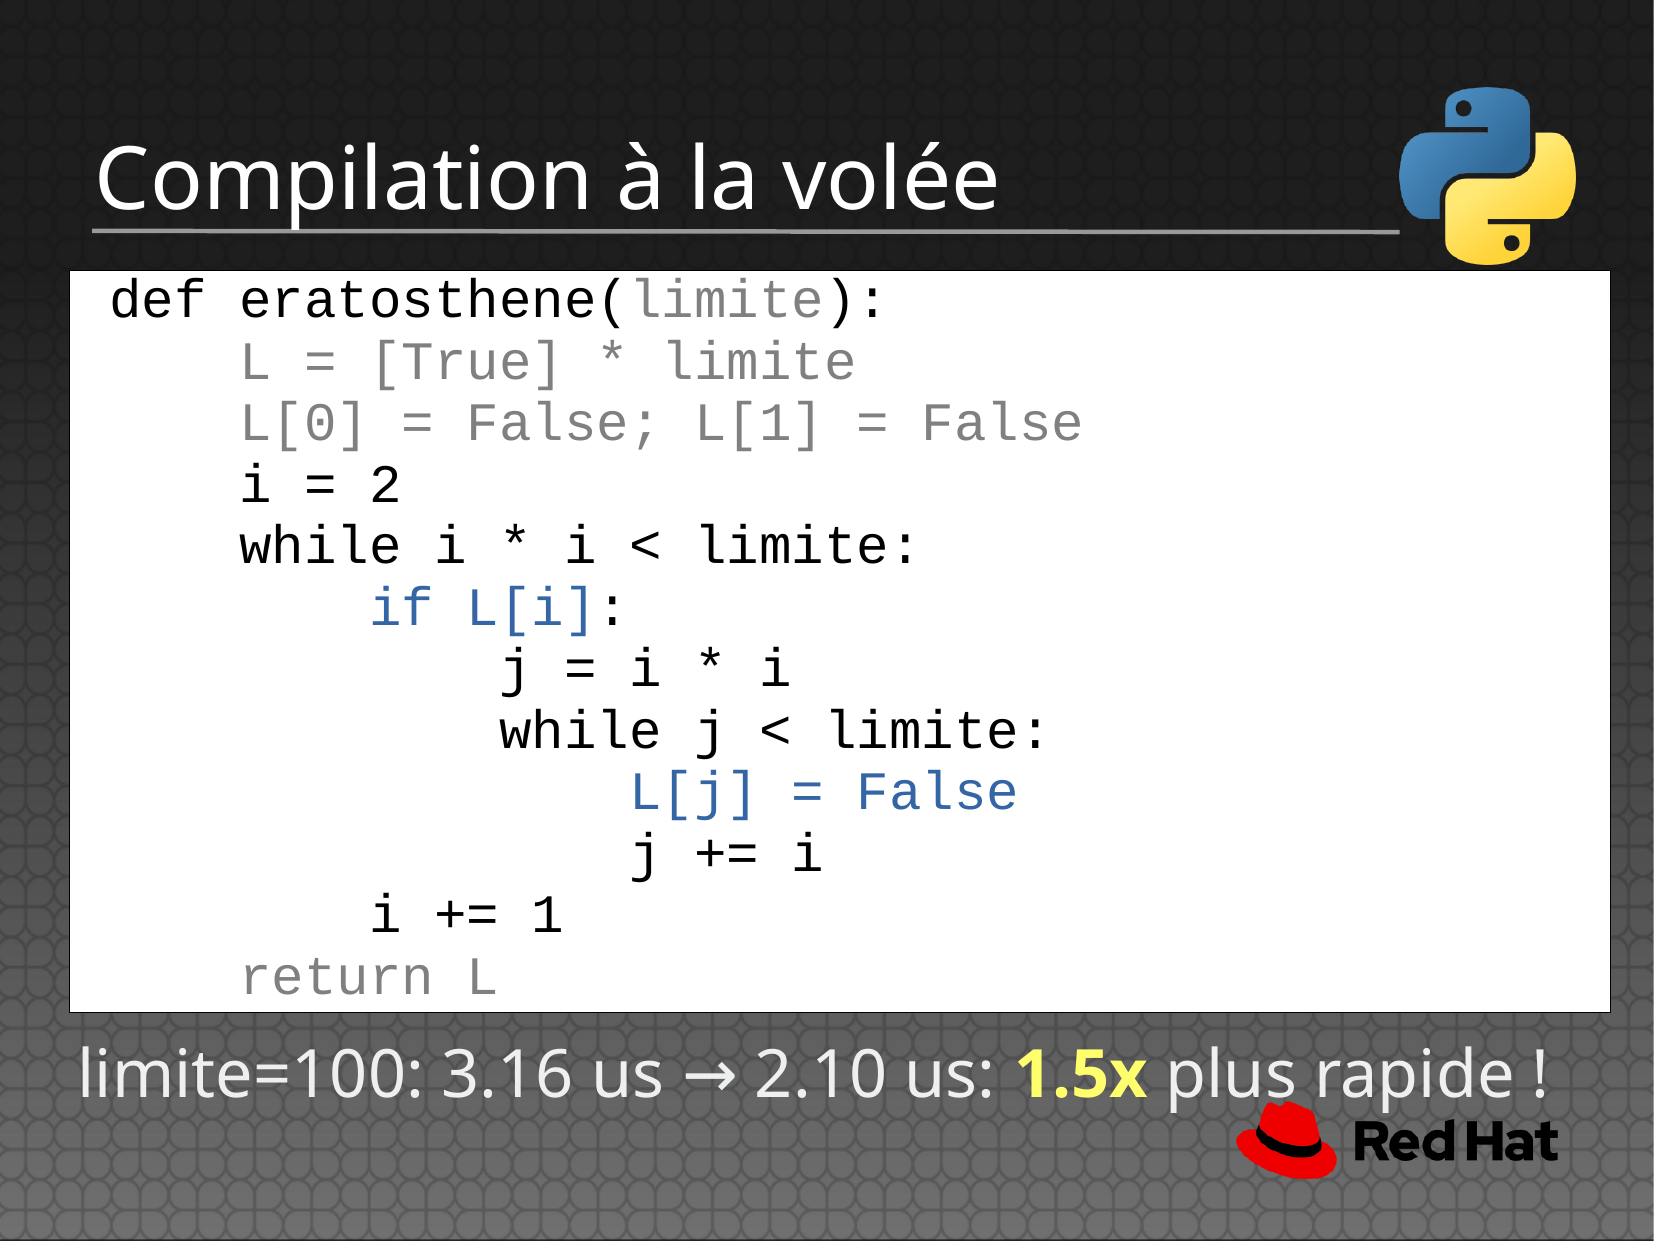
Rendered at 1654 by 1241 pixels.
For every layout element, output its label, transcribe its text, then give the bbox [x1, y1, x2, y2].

list def eratosthene(limite): L = [True] * limite L[0] = False; L[1] = False i = 2 while i * i < limite: if L[i]: j = i * i while j < limite: L[j] = False j += i i += 1 return L [38, 272, 1409, 1013]
text_box limite=100: 3.16 us → 2.10 us: 1.5x plus rapide ! [63, 1018, 1592, 1108]
title Compilation à la volée [94, 100, 1426, 251]
picture [0, 0, 1654, 1241]
text_box [69, 270, 1611, 1013]
